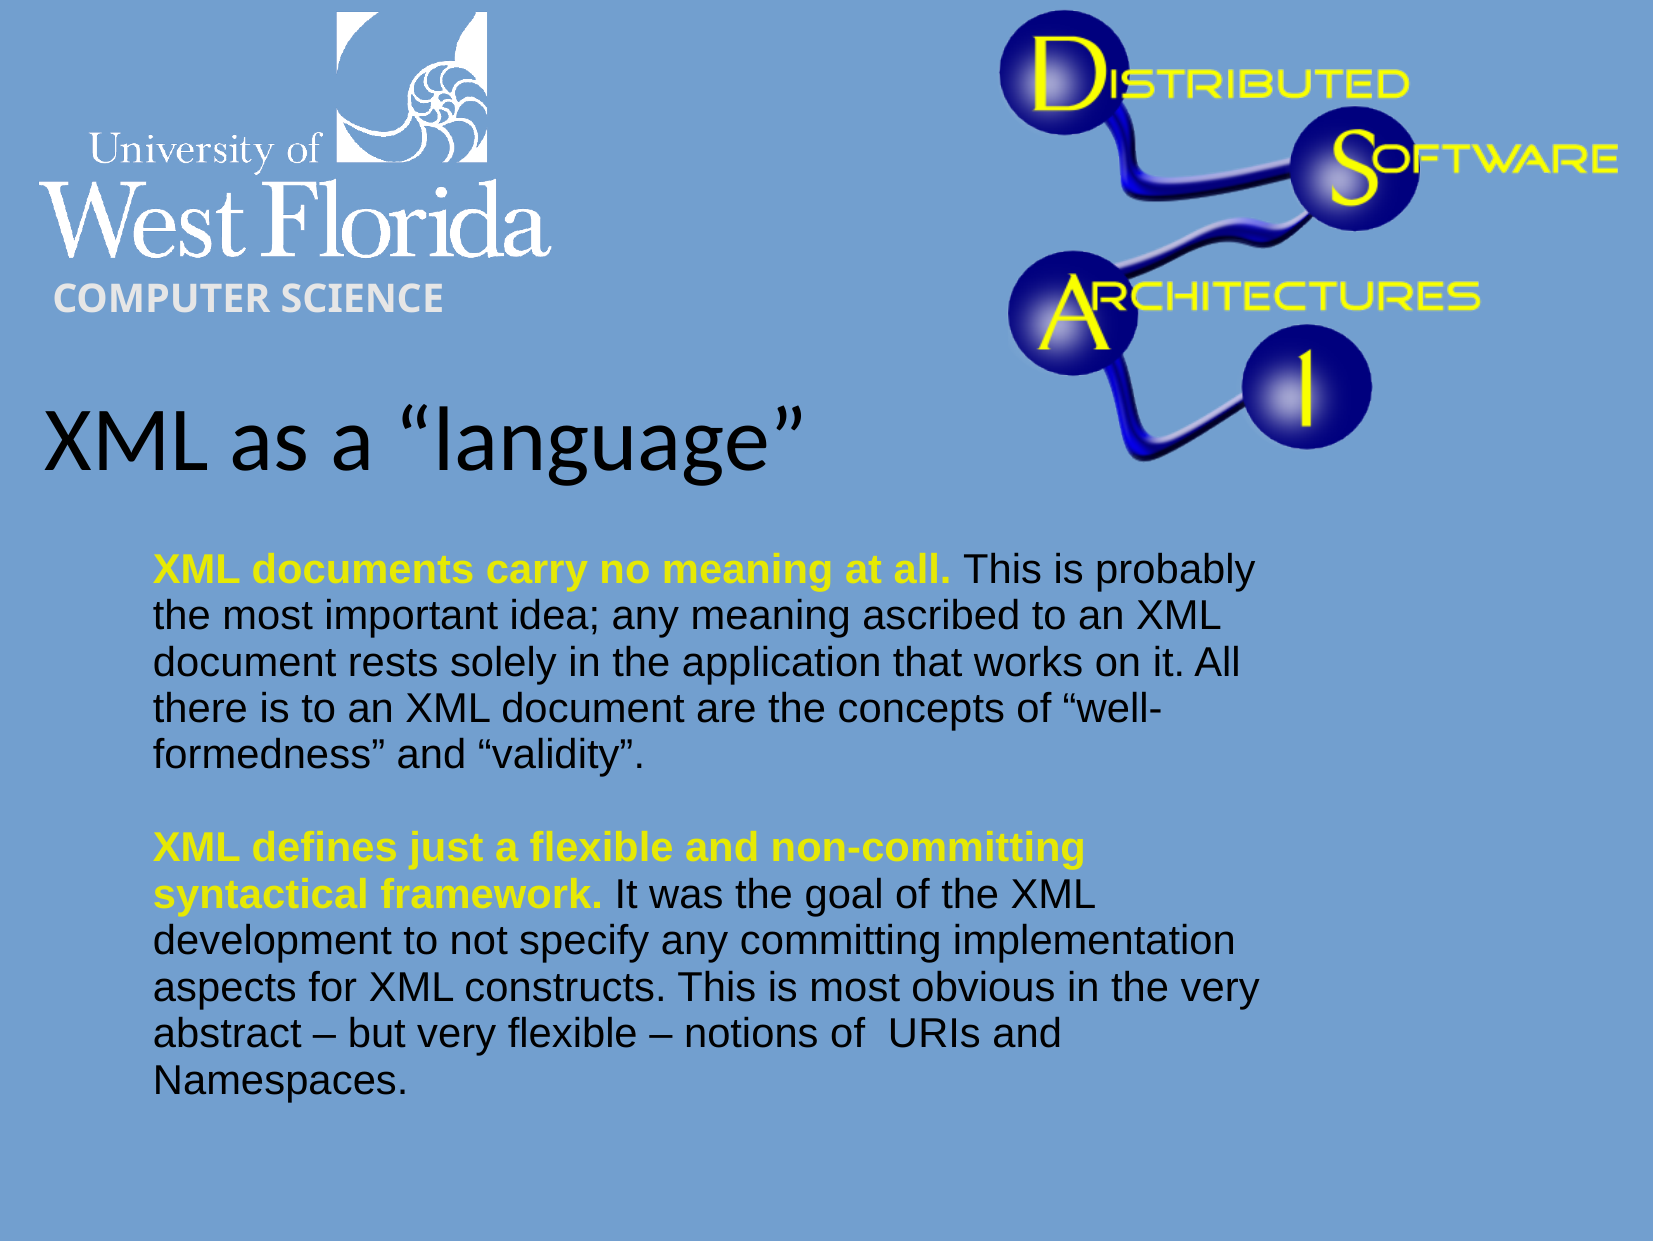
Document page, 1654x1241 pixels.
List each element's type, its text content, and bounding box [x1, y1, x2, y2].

title XML as a “language” [30, 361, 1381, 506]
text_box COMPUTER SCIENCE [37, 262, 563, 325]
text_box XML documents carry no meaning at all. This is probably the most important idea; any meaning ascribed to an XML document rests solely in the application that works on it. All there is to an XML document are the concepts of “well-formedness” and “validity”. XML defines just a flexible and non-committing syntactical framework. It was the goal of the XML development to not specify any committing implementation aspects for XML constructs. This is most obvious in the very abstract – but very flexible – notions of URIs and Namespaces. [138, 537, 1320, 1231]
picture [910, 0, 1654, 506]
picture [37, 0, 559, 262]
